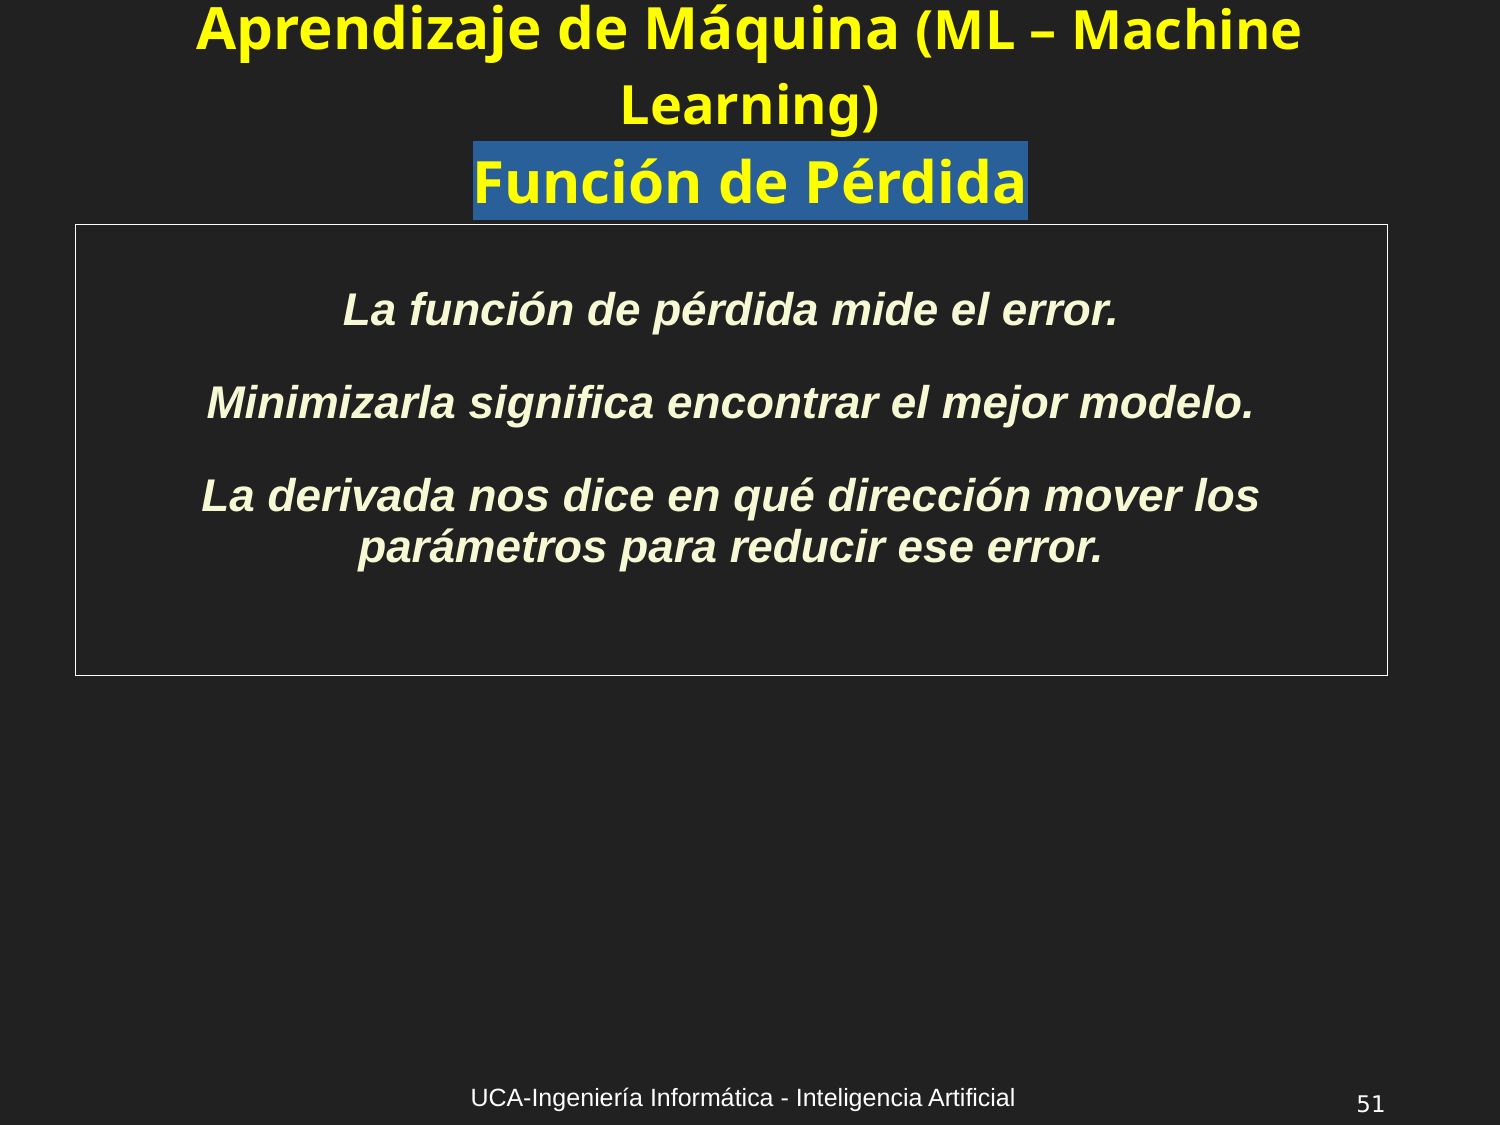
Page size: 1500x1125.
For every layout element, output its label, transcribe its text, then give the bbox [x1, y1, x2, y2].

text_box La función de pérdida mide el error. Minimizarla significa encontrar el mejor modelo. La derivada nos dice en qué dirección mover los parámetros para reducir ese error. [75, 224, 1388, 676]
title Aprendizaje de Máquina (ML – Machine Learning) Función de Pérdida [75, 45, 1425, 162]
